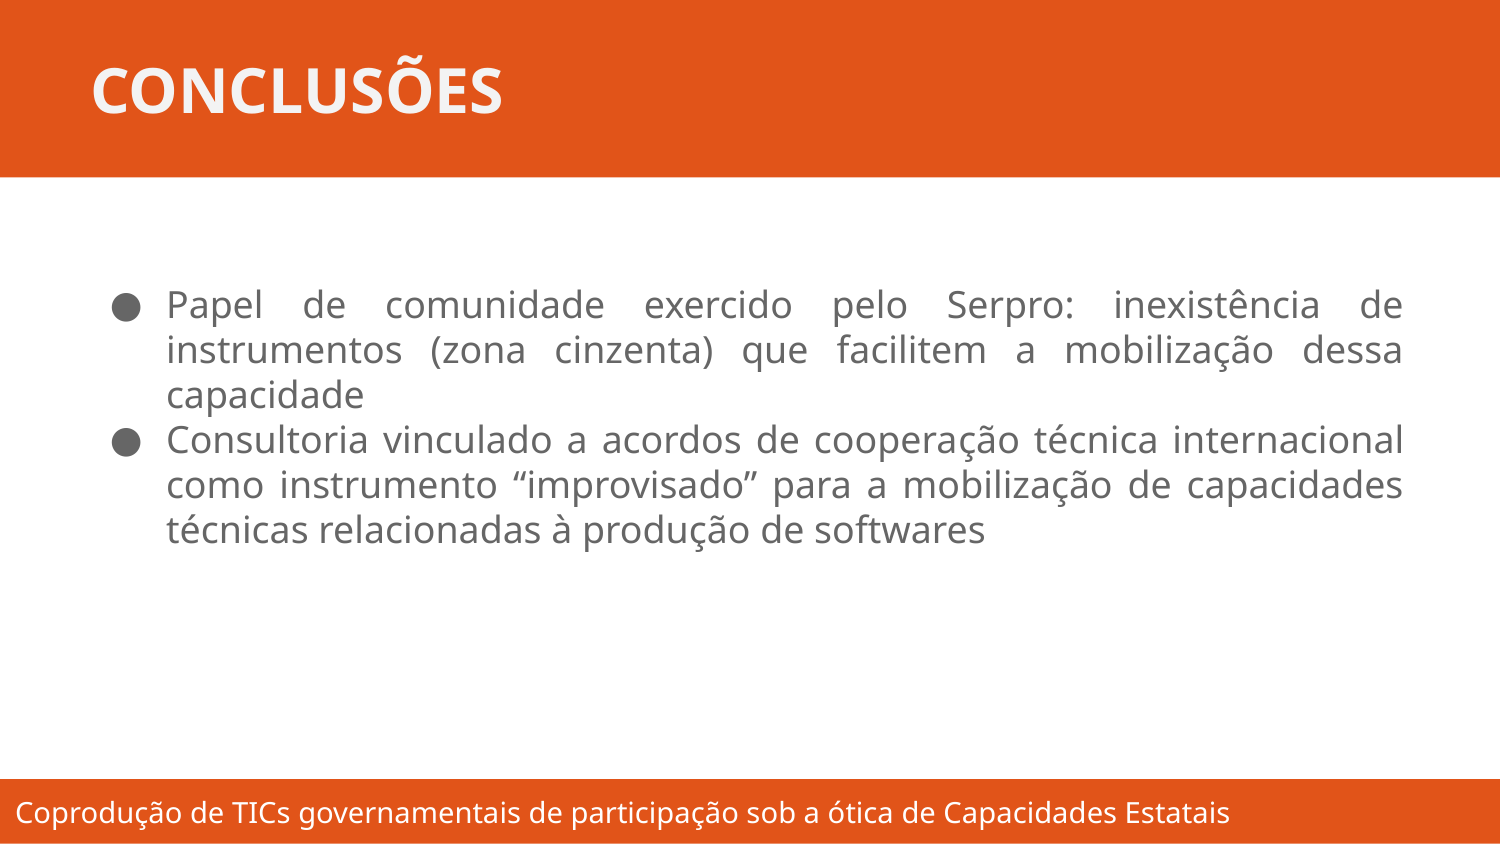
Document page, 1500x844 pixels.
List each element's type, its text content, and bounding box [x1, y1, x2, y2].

text_box CONCLUSÕES [0, 0, 1500, 178]
list Papel de comunidade exercido pelo Serpro: inexistência de instrumentos (zona cinzenta) que facilitem a mobilização dessa capacidade Consultoria vinculado a acordos de cooperação técnica internacional como instrumento “improvisado” para a mobilização de capacidades técnicas relacionadas à produção de softwares [76, 215, 1420, 630]
text_box Coprodução de TICs governamentais de participação sob a ótica de Capacidades Estatais [0, 779, 1500, 844]
